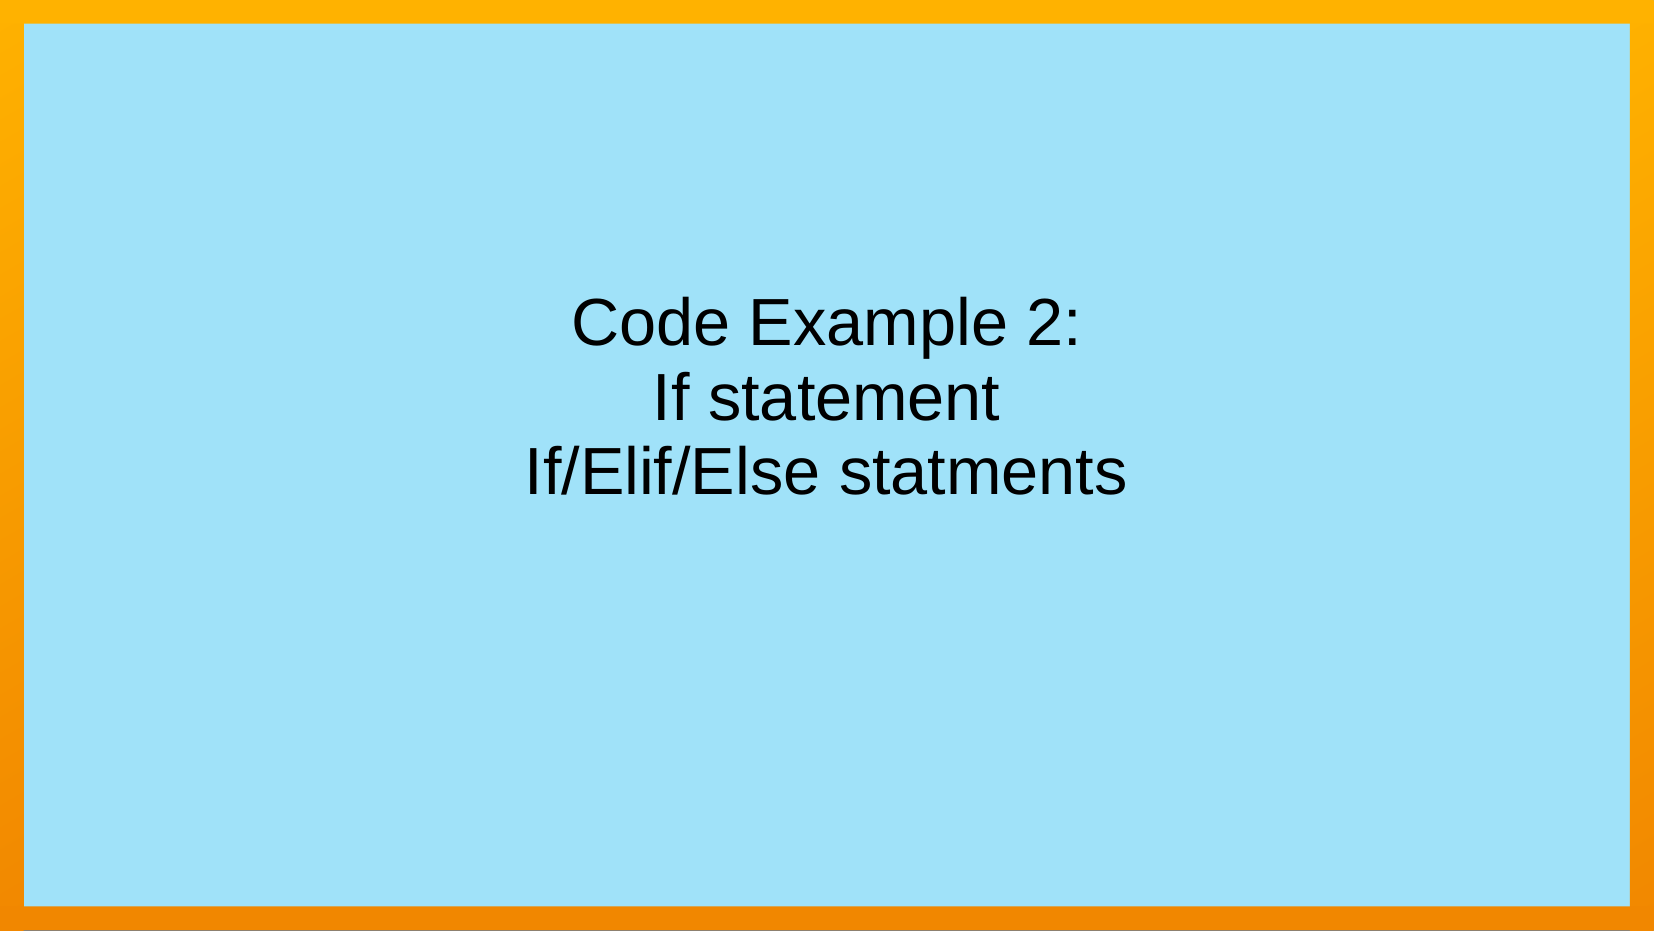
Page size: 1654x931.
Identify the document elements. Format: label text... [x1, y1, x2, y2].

subtitle Code Example 2: If statement If/Elif/Else statments [82, 37, 1571, 757]
